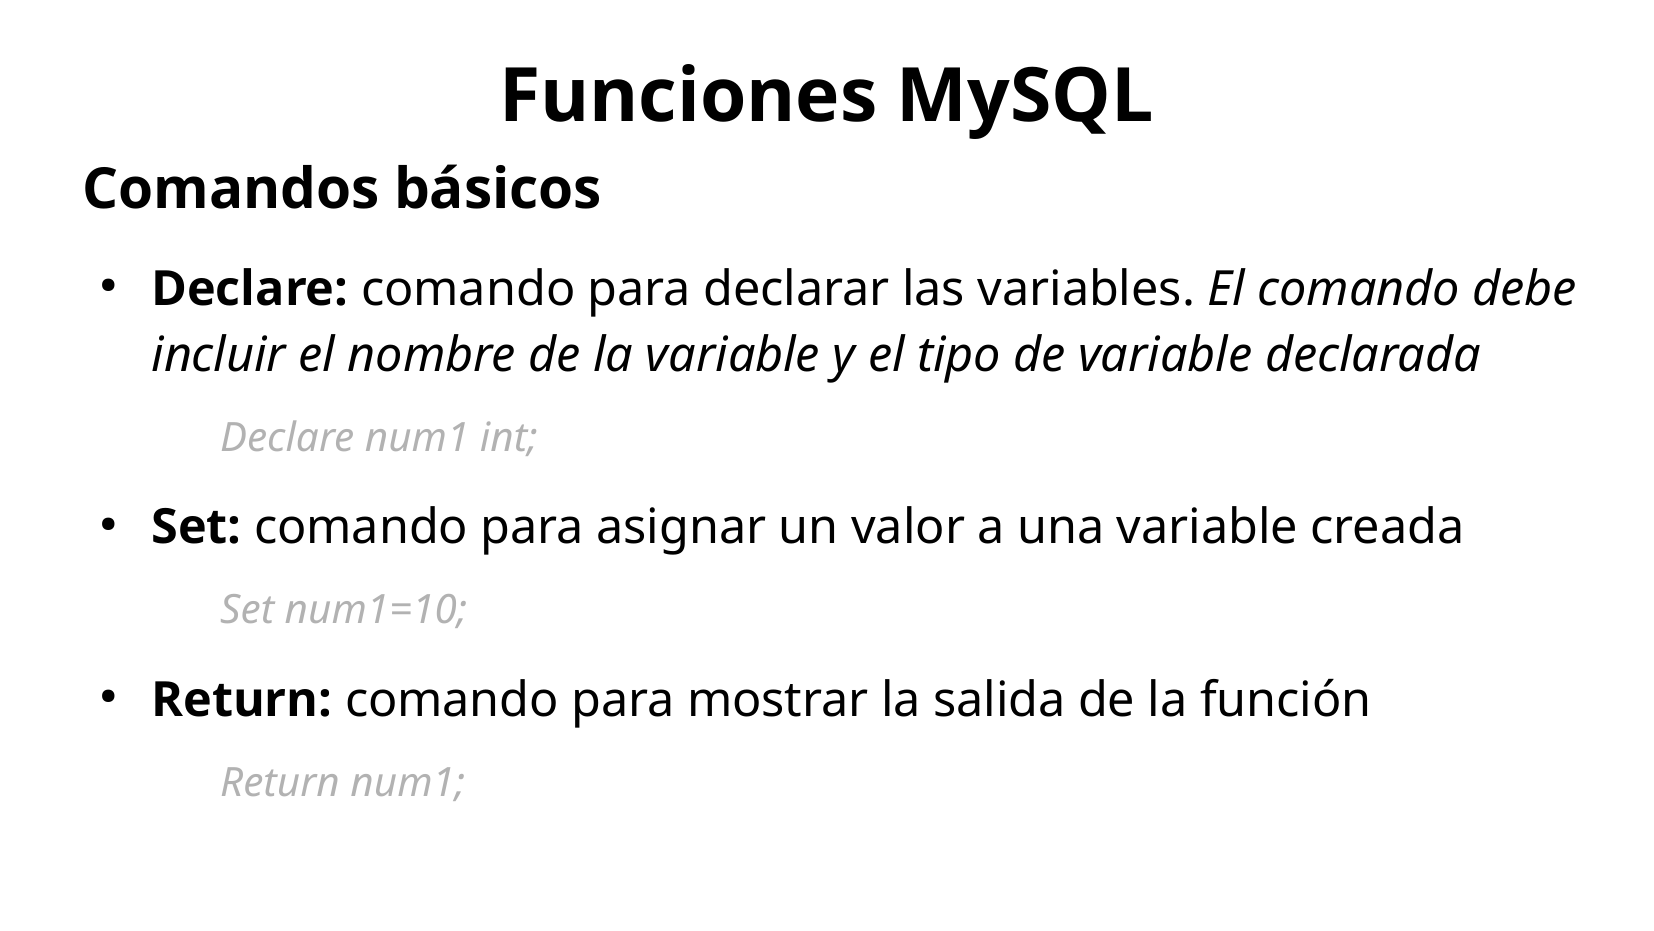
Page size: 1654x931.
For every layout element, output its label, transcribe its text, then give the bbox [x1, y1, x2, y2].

title Funciones MySQL [82, 37, 1571, 147]
list Comandos básicos Declare: comando para declarar las variables. El comando debe incluir el nombre de la variable y el tipo de variable declarada Declare num1 int; Set: comando para asignar un valor a una variable creada Set num1=10; Return: comando para mostrar la salida de la función Return num1; [82, 147, 1595, 857]
